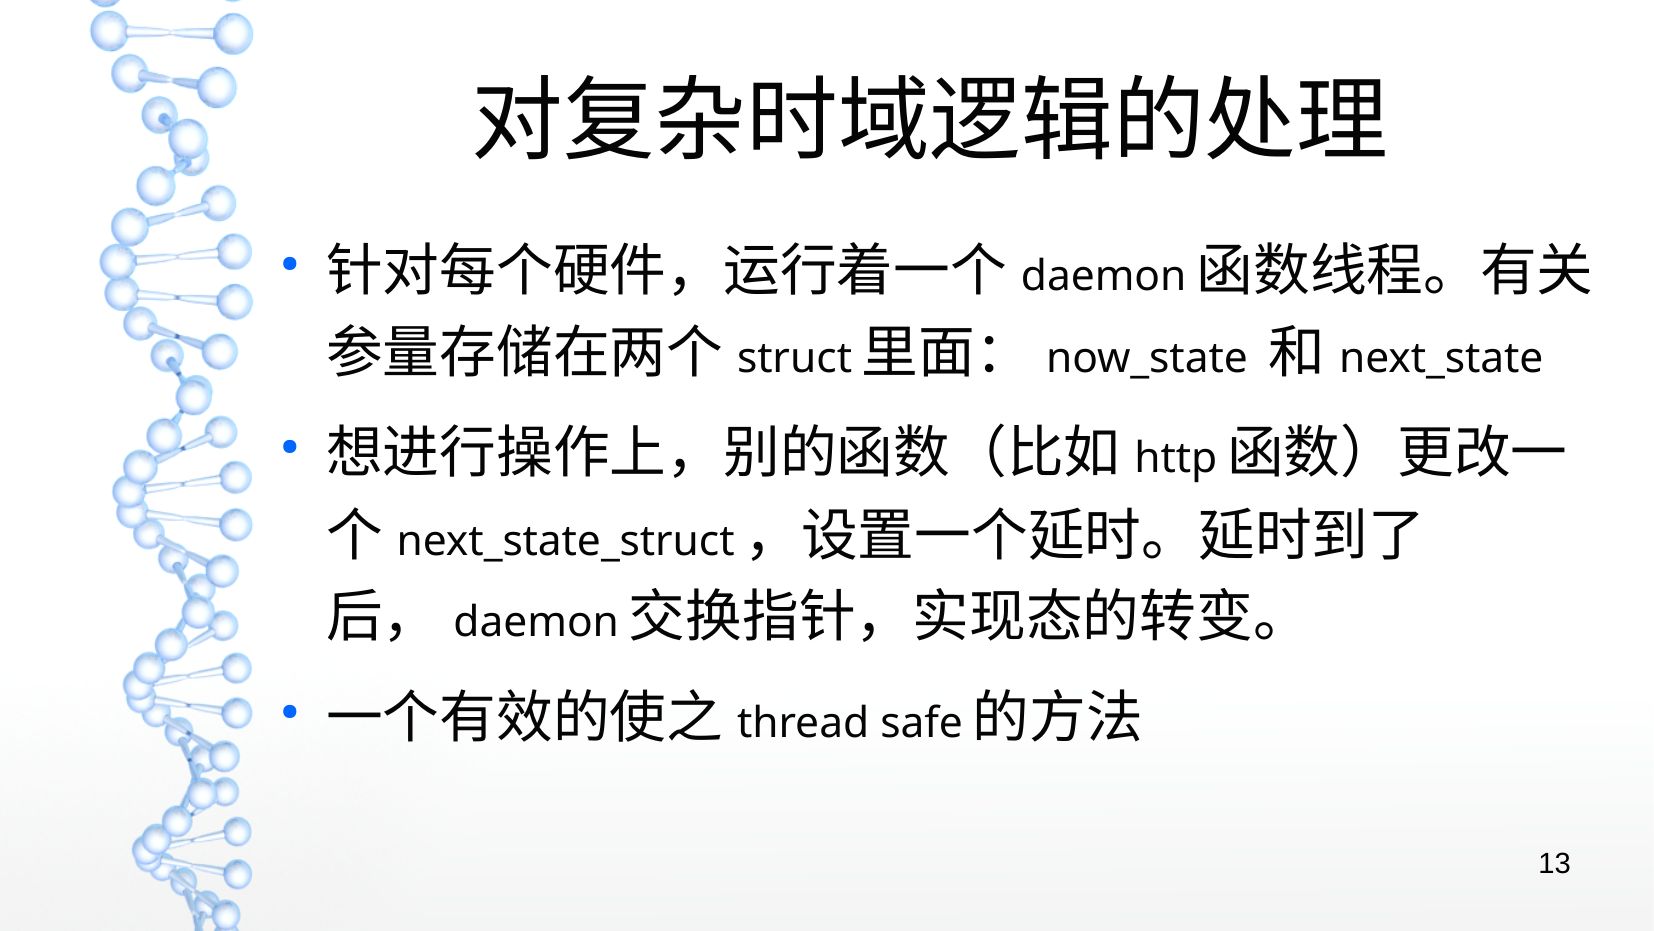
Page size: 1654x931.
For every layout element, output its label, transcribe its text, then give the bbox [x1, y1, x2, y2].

list 针对每个硬件，运行着一个daemon函数线程。有关参量存储在两个struct里面：now_state 和next_state 想进行操作上，别的函数（比如http函数）更改一个next_state_struct，设置一个延时。延时到了后，daemon交换指针，实现态的转变。 一个有效的使之thread safe的方法 [265, 224, 1595, 764]
picture [0, 0, 1654, 931]
title 对复杂时域逻辑的处理 [265, 35, 1595, 189]
